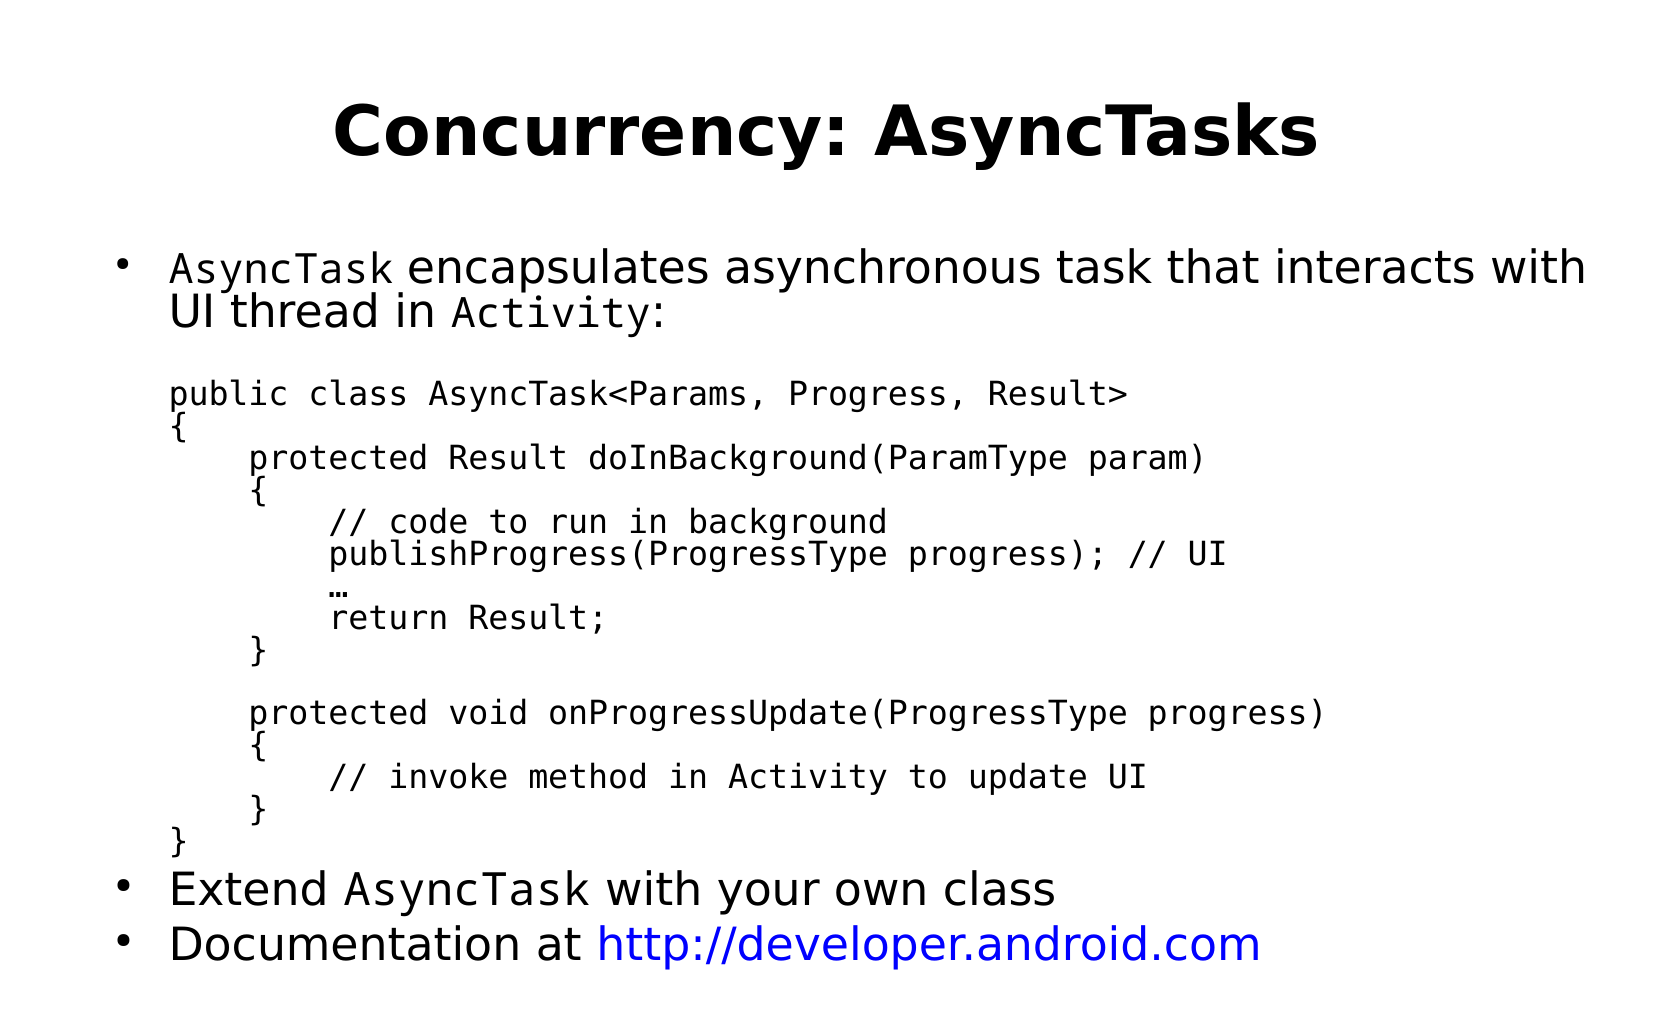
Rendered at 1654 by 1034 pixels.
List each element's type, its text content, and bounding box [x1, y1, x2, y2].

list AsyncTask encapsulates asynchronous task that interacts with UI thread in Activity: public class AsyncTask<Params, Progress, Result> { protected Result doInBackground(ParamType param) { // code to run in background publishProgress(ProgressType progress); // UI … return Result; } protected void onProgressUpdate(ProgressType progress) { // invoke method in Activity to update UI } } Extend AsyncTask with your own class Documentation at http://developer.android.com [82, 241, 1654, 1002]
title Concurrency: AsyncTasks [82, 41, 1571, 214]
